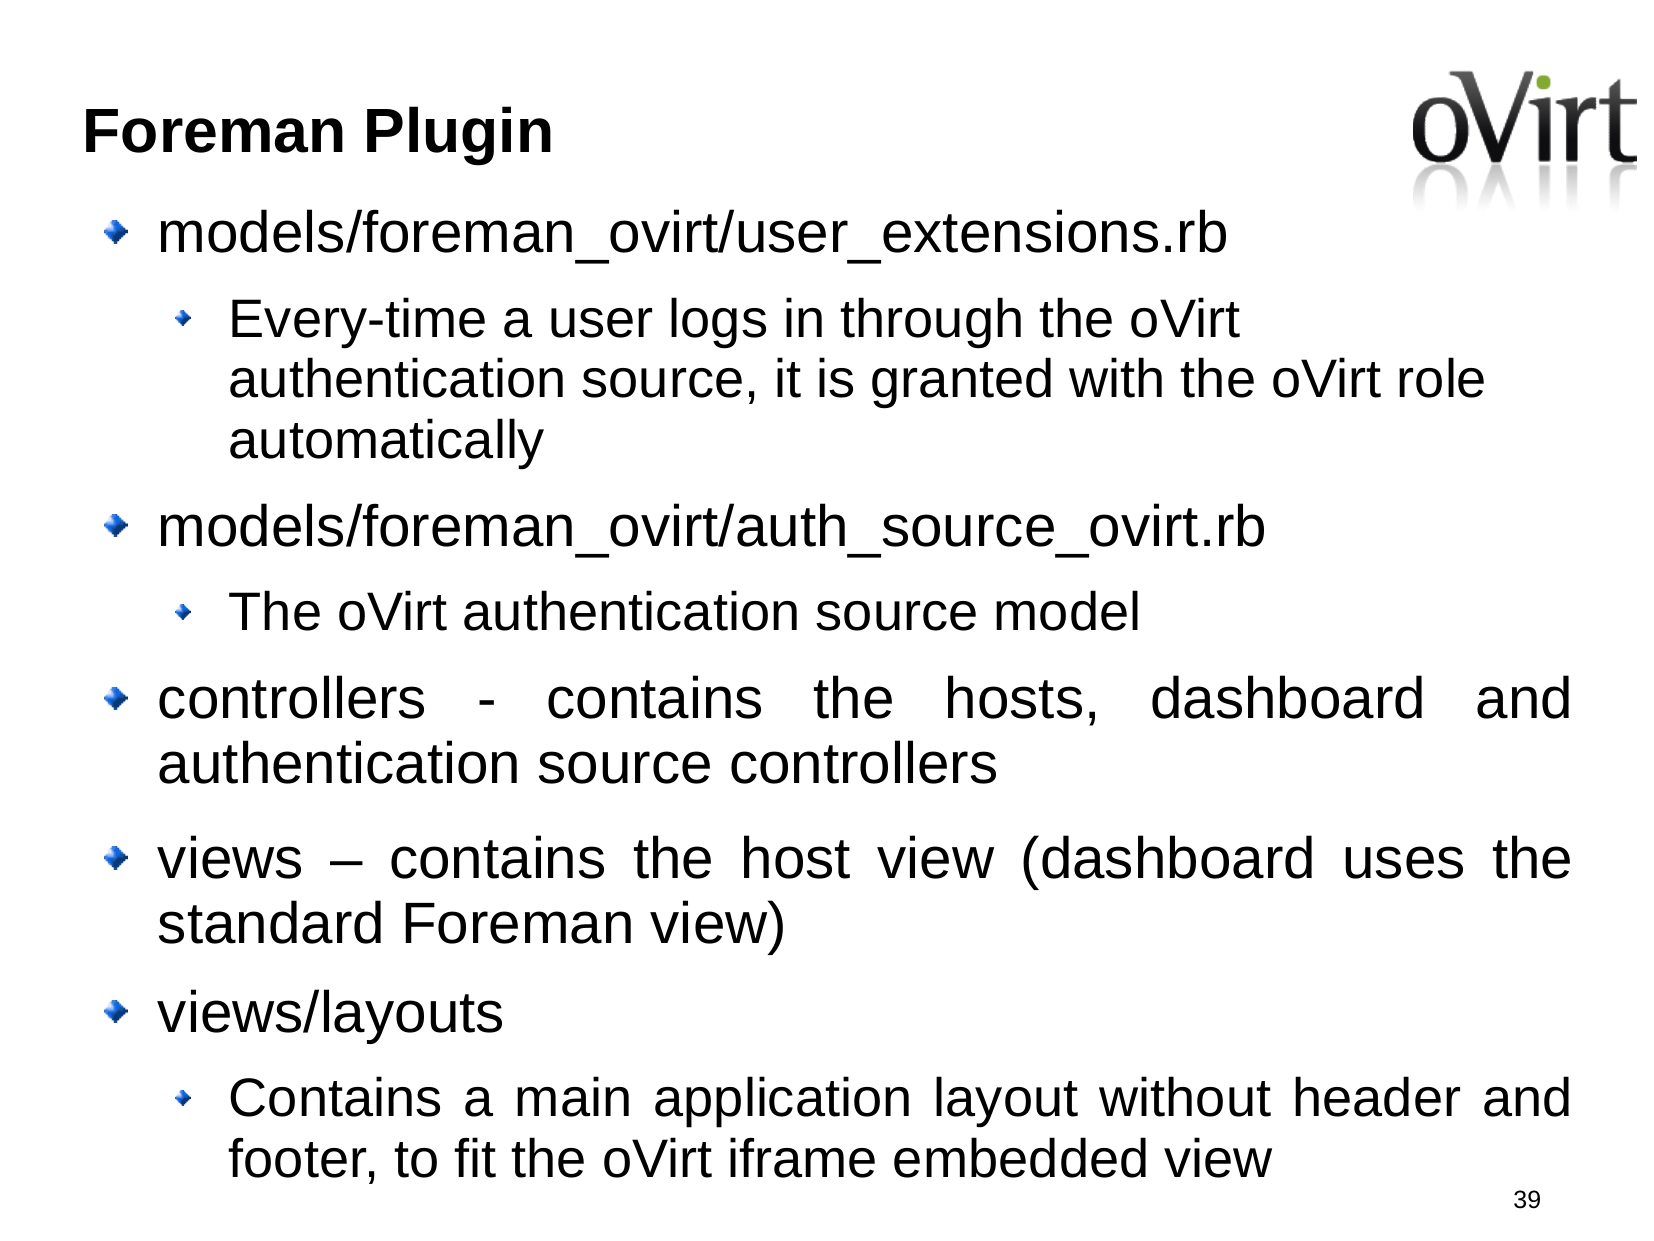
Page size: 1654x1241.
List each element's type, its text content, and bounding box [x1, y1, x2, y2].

picture [1413, 63, 1637, 212]
title Foreman Plugin [82, 37, 1303, 226]
list models/foreman_ovirt/user_extensions.rb Every-time a user logs in through the oVirt authentication source, it is granted with the oVirt role automatically models/foreman_ovirt/auth_source_ovirt.rb The oVirt authentication source model controllers - contains the hosts, dashboard and authentication source controllers views – contains the host view (dashboard uses the standard Foreman view) views/layouts Contains a main application layout without header and footer, to fit the oVirt iframe embedded view [86, 199, 1576, 1190]
